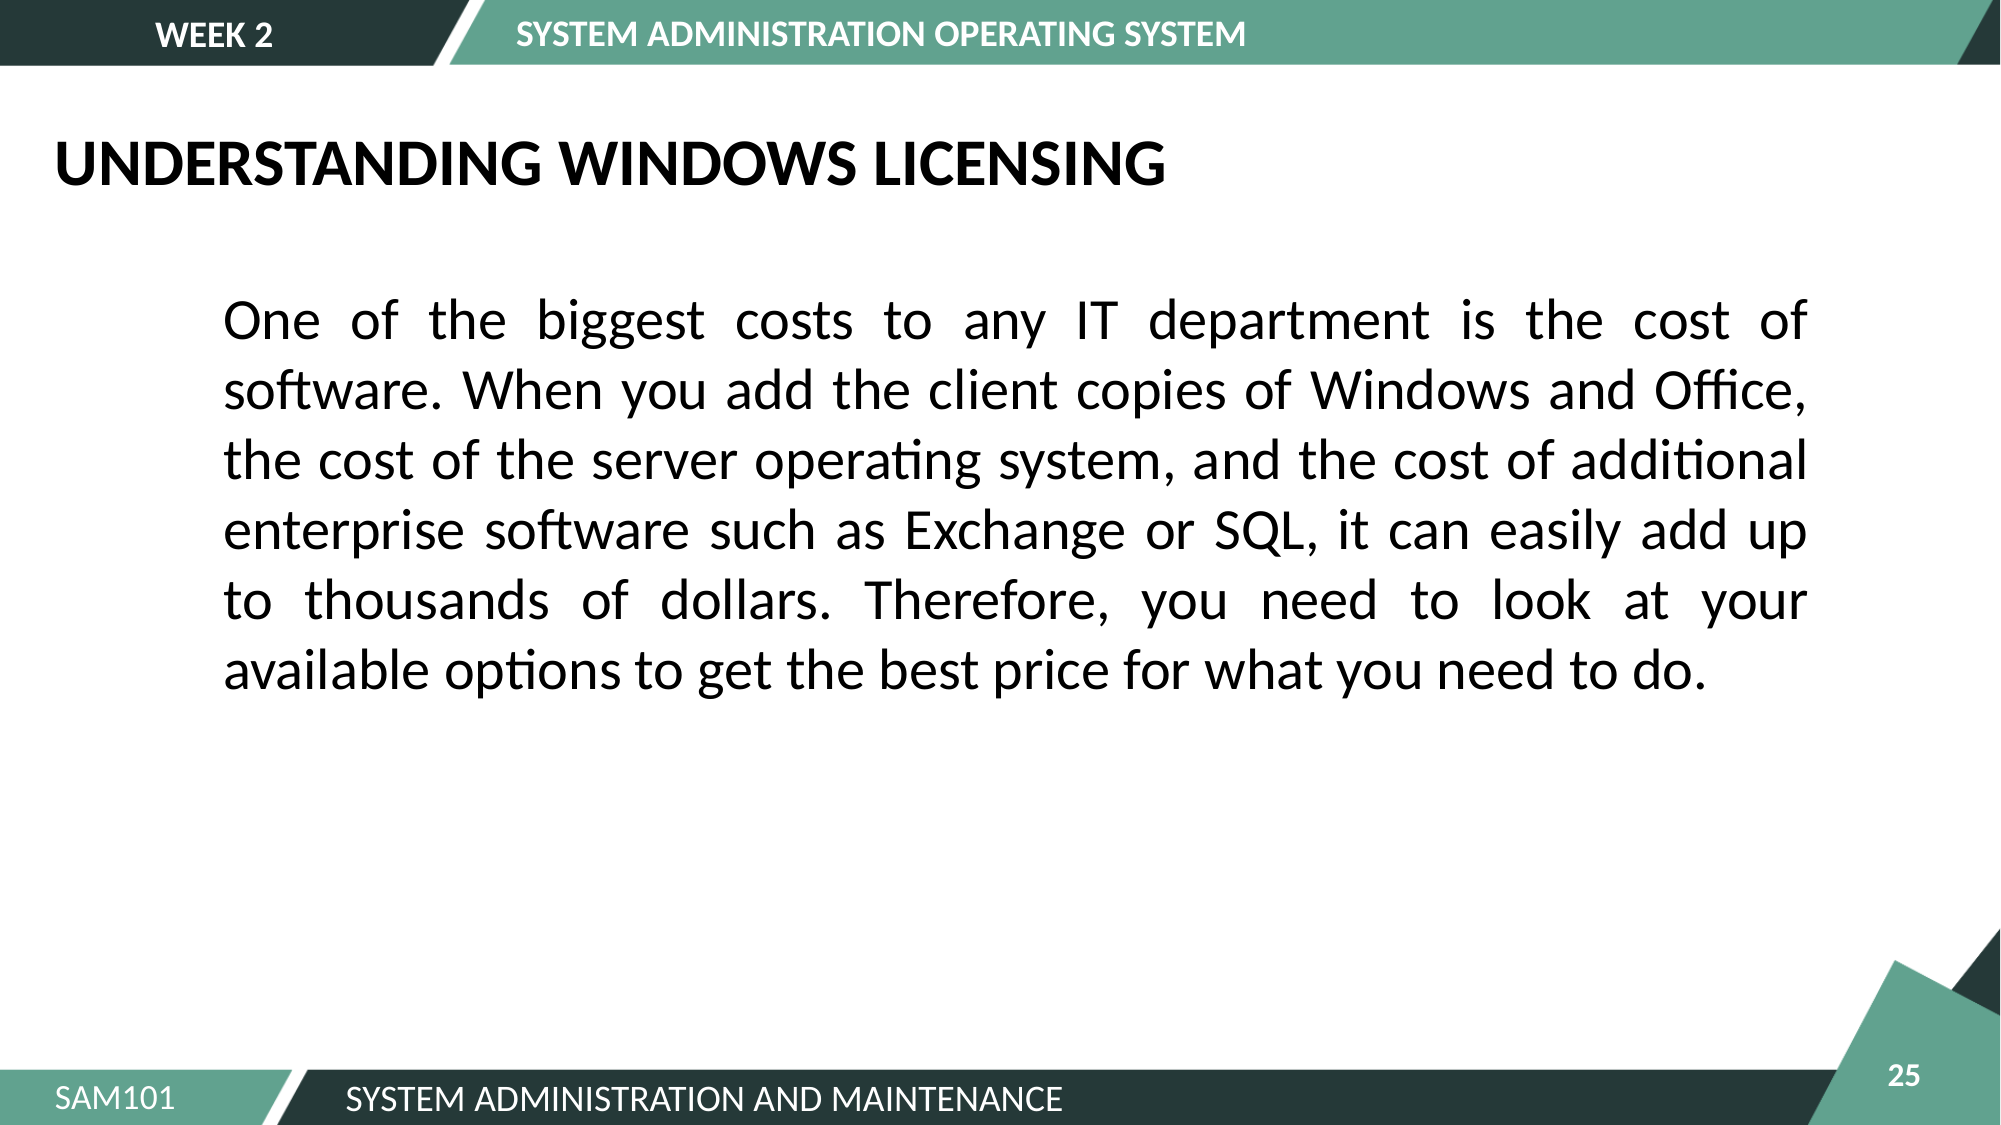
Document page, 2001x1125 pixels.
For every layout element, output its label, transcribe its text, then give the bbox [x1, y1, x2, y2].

text_box UNDERSTANDING WINDOWS LICENSING [39, 112, 1435, 215]
text_box WEEK 2 [98, 2, 331, 63]
text_box SYSTEM ADMINISTRATION OPERATING SYSTEM [501, 1, 1937, 62]
text_box One of the biggest costs to any IT department is the cost of software. When you add the client copies of Windows and Office, the cost of the server operating system, and the cost of additional enterprise software such as Exchange or SQL, it can easily add up to thousands of dollars. Therefore, you need to look at your available options to get the best price for what you need to do. [208, 265, 1825, 716]
picture [0, 0, 2001, 1125]
text_box SAM101 [39, 1066, 233, 1125]
slide_number <number> [1486, 1042, 1937, 1103]
text_box SYSTEM ADMINISTRATION AND MAINTENANCE [330, 1066, 1332, 1125]
